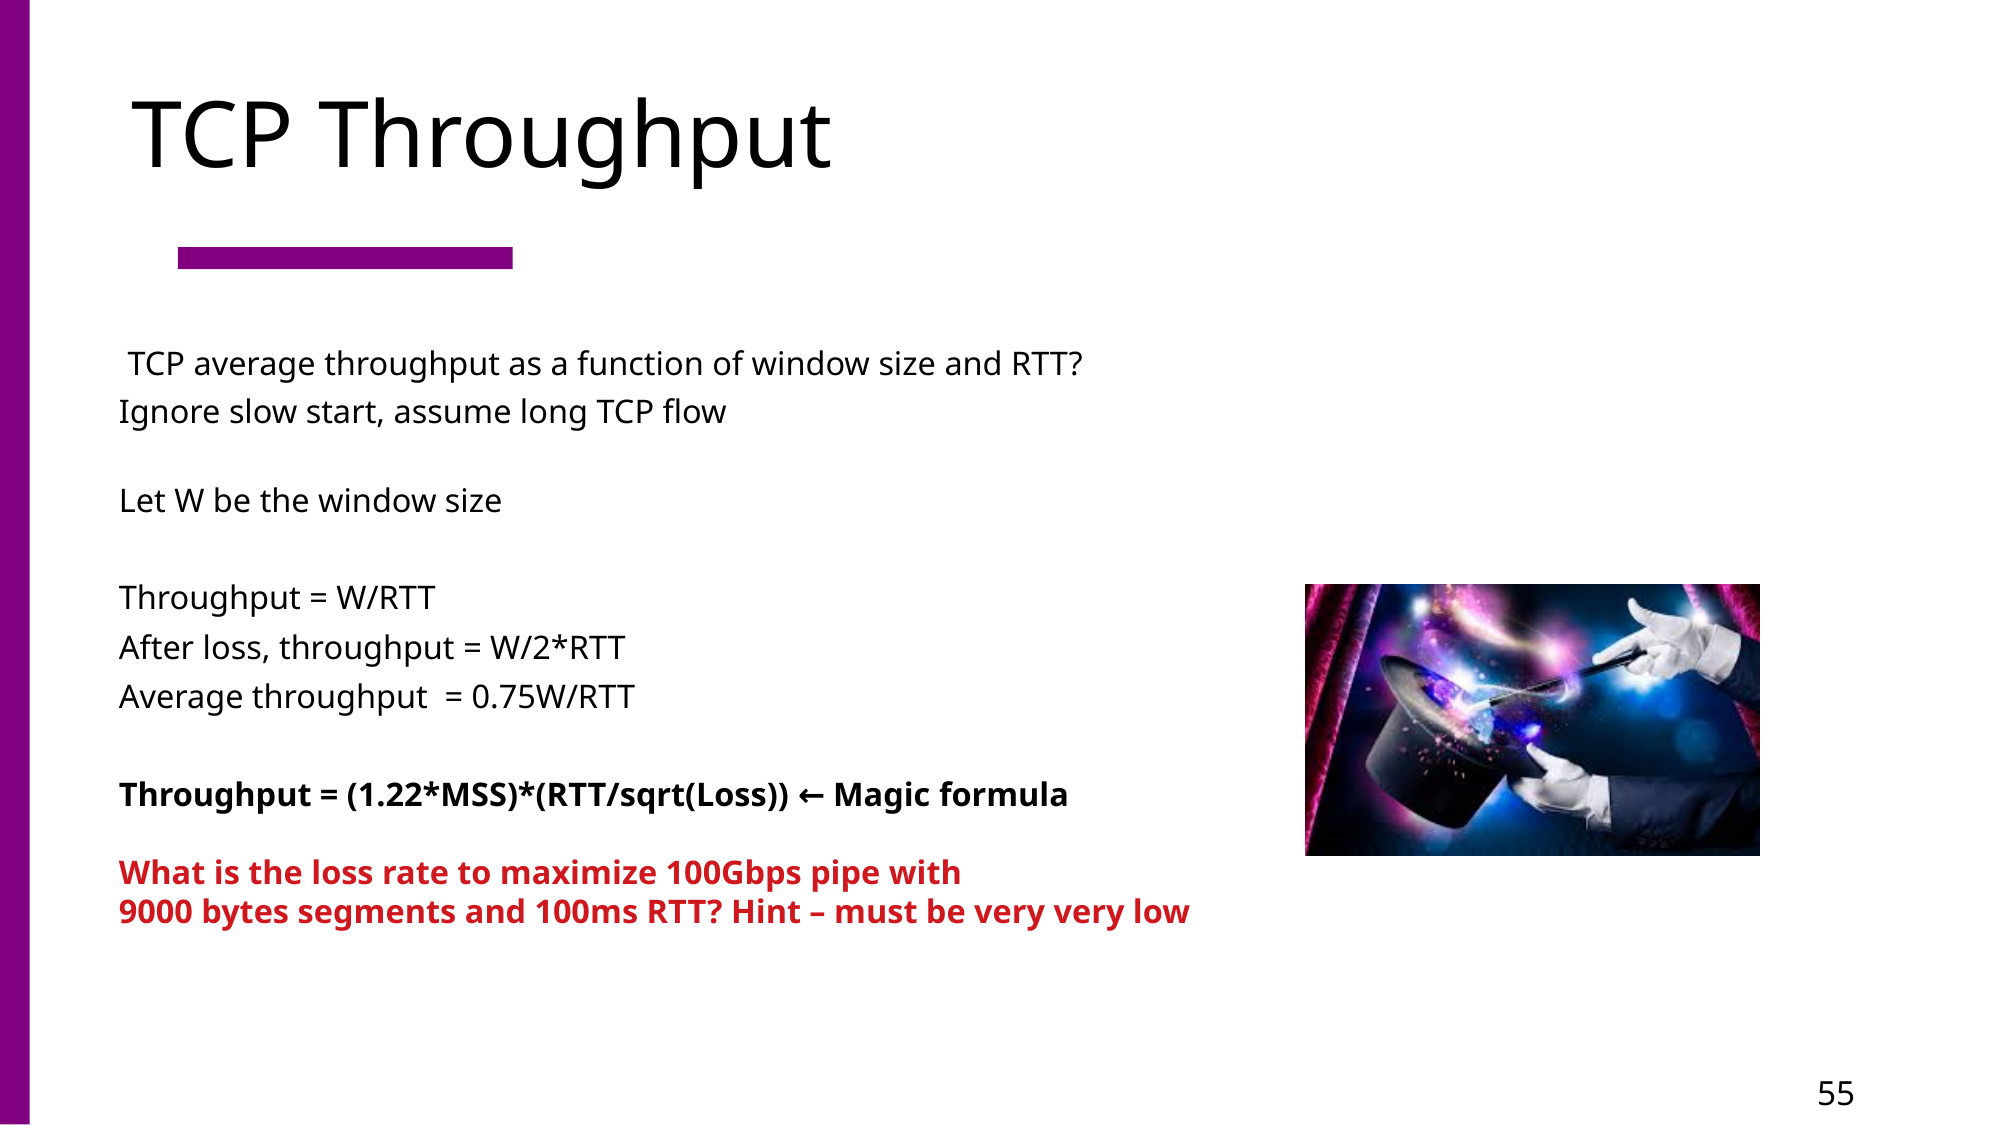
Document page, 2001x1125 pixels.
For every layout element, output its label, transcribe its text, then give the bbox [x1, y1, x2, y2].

list TCP average throughput as a function of window size and RTT? Ignore slow start, assume long TCP flow Let W be the window size Throughput = W/RTT After loss, throughput = W/2*RTT Average throughput = 0.75W/RTT Throughput = (1.22*MSS)*(RTT/sqrt(Loss)) ← Magic formula What is the loss rate to maximize 100Gbps pipe with 9000 bytes segments and 100ms RTT? Hint – must be very very low [103, 334, 1981, 946]
title TCP Throughput [116, 37, 1817, 225]
picture [1305, 584, 1760, 856]
